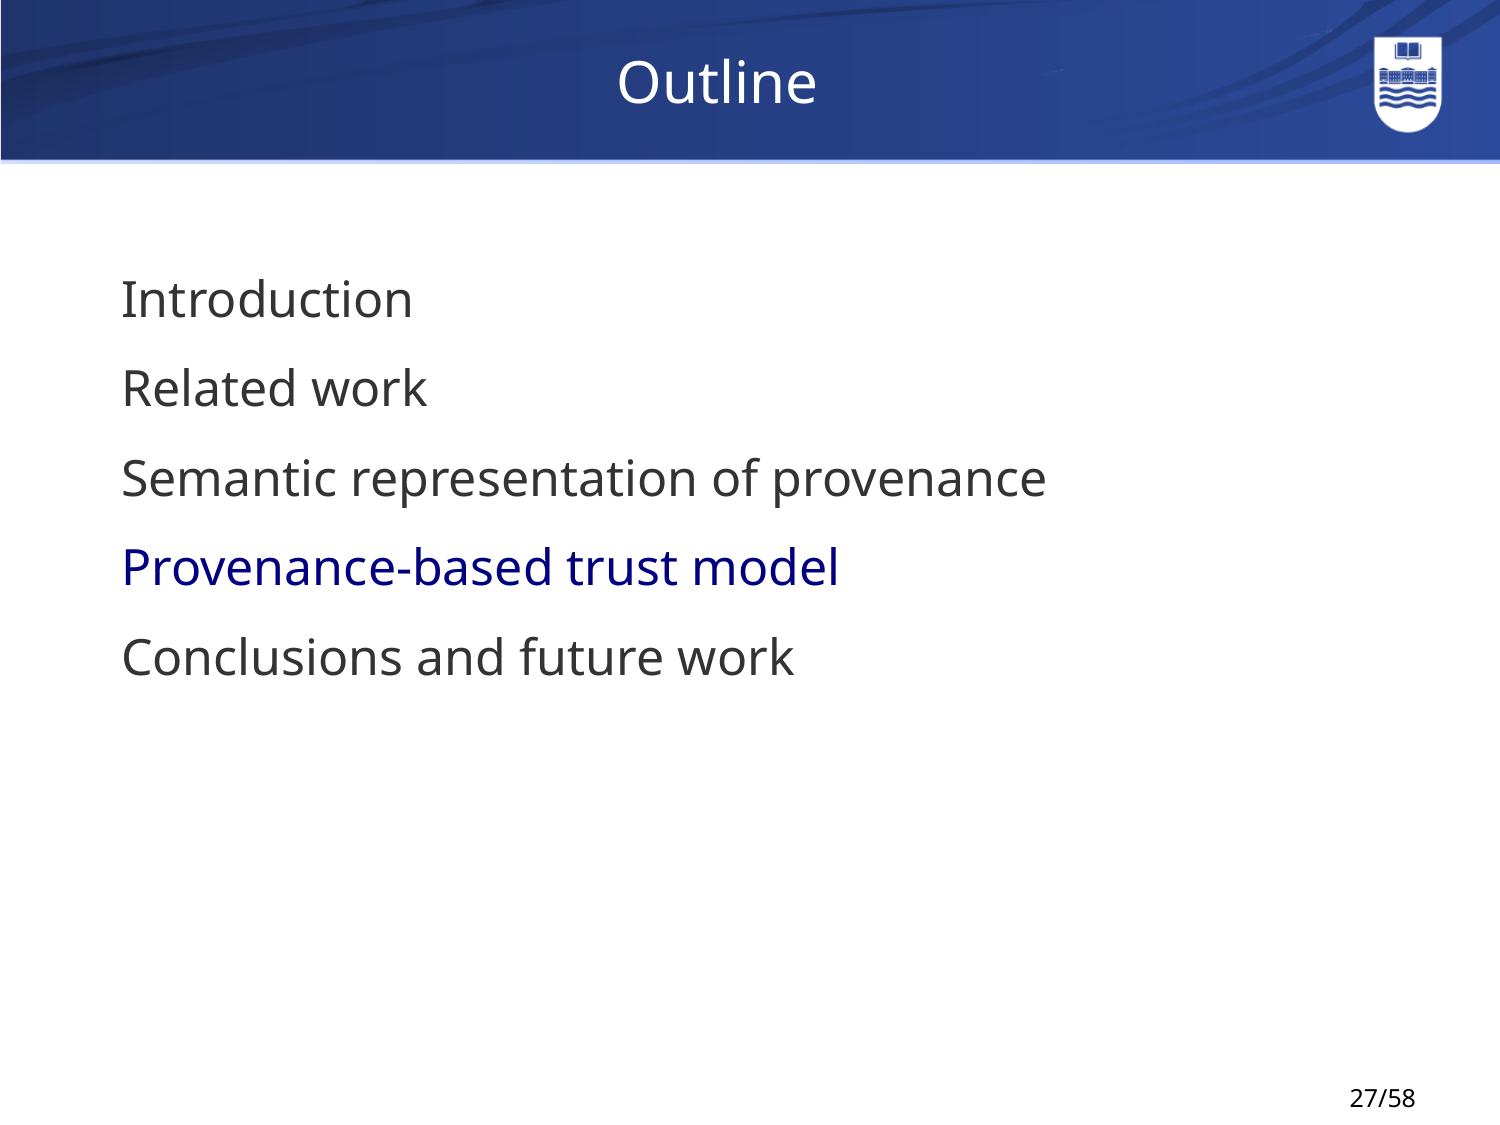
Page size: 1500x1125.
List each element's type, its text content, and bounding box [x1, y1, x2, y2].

picture [0, 0, 1500, 164]
title Outline [0, 0, 1363, 161]
list Introduction Related work Semantic representation of provenance Provenance-based trust model Conclusions and future work [106, 259, 1453, 934]
